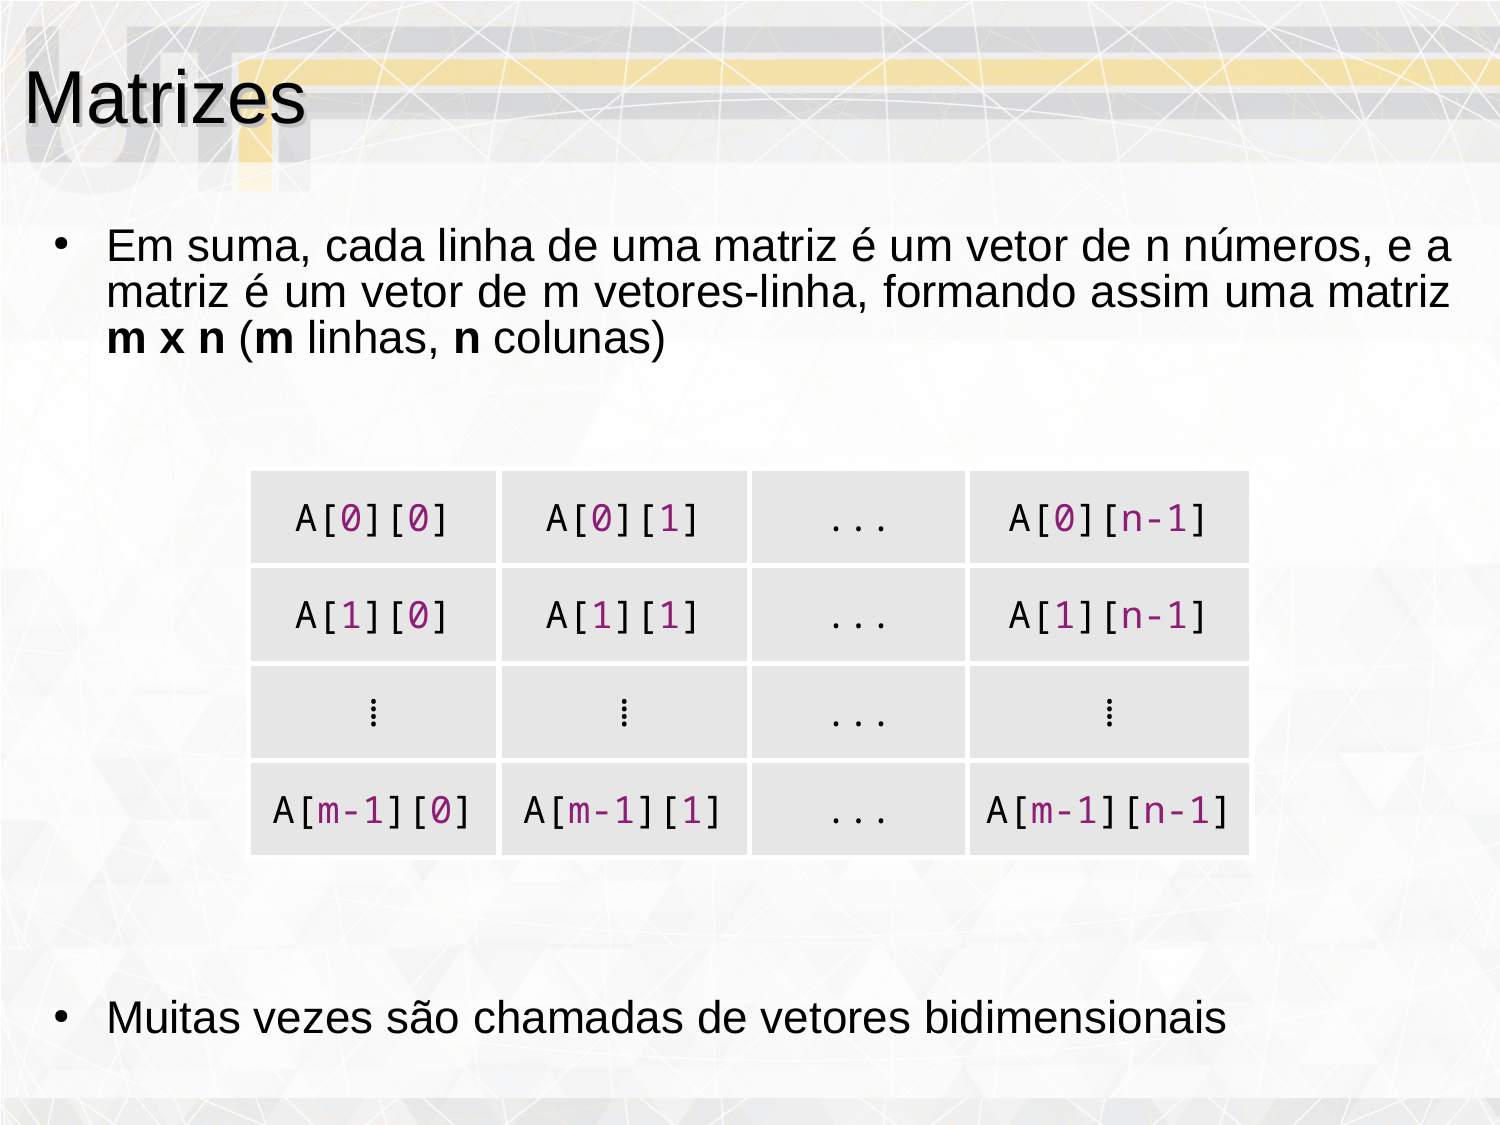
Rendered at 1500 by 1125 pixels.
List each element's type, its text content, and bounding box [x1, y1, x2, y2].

table_cell A[1][n-1] [970, 568, 1249, 661]
table_cell ⁞ [970, 666, 1249, 758]
table_cell A[1][1] [502, 568, 747, 661]
table_header ... [752, 471, 965, 563]
table_header A[0][1] [502, 471, 747, 563]
title Matrizes [23, 18, 1489, 178]
table_cell ⁞ [502, 666, 747, 758]
list Em suma, cada linha de uma matriz é um vetor de n números, e a matriz é um vetor de m vetores-linha, formando assim uma matriz m x n (m linhas, n colunas) Muitas vezes são chamadas de vetores bidimensionais [35, 224, 1453, 1087]
table_cell ... [752, 666, 965, 758]
table_cell A[m-1][n-1] [970, 763, 1249, 855]
table_cell ... [752, 568, 965, 661]
table_cell A[m-1][0] [251, 763, 496, 855]
table_cell A[1][0] [251, 568, 496, 661]
table_header A[0][0] [251, 471, 496, 563]
table_header A[0][n-1] [970, 471, 1249, 563]
table_cell ... [752, 763, 965, 855]
table_cell A[m-1][1] [502, 763, 747, 855]
table_cell ⁞ [251, 666, 496, 758]
